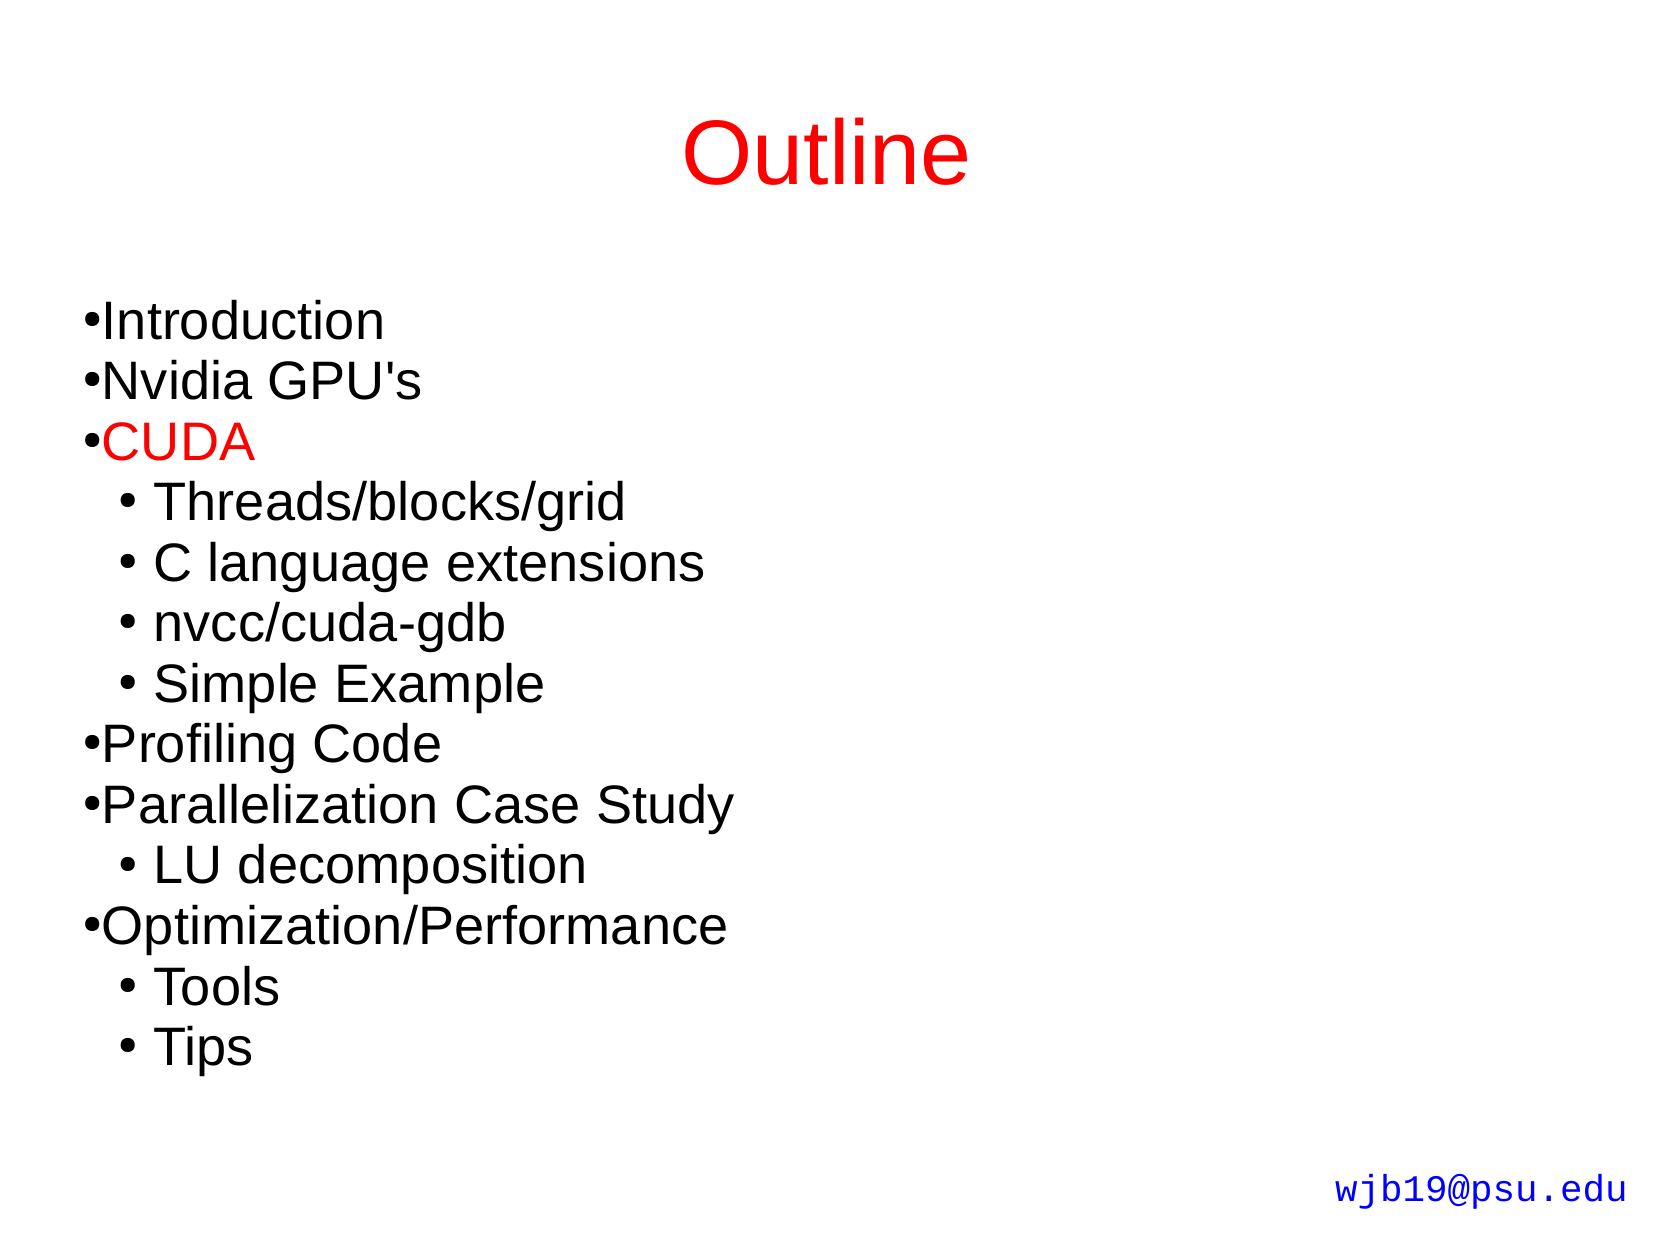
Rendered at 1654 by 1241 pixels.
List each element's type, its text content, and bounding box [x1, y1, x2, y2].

title Outline [82, 49, 1571, 257]
text_box wjb19@psu.edu [1320, 1162, 1643, 1220]
subtitle Introduction Nvidia GPU's CUDA Threads/blocks/grid C language extensions nvcc/cuda-gdb Simple Example Profiling Code Parallelization Case Study LU decomposition Optimization/Performance Tools Tips [82, 290, 1571, 1109]
